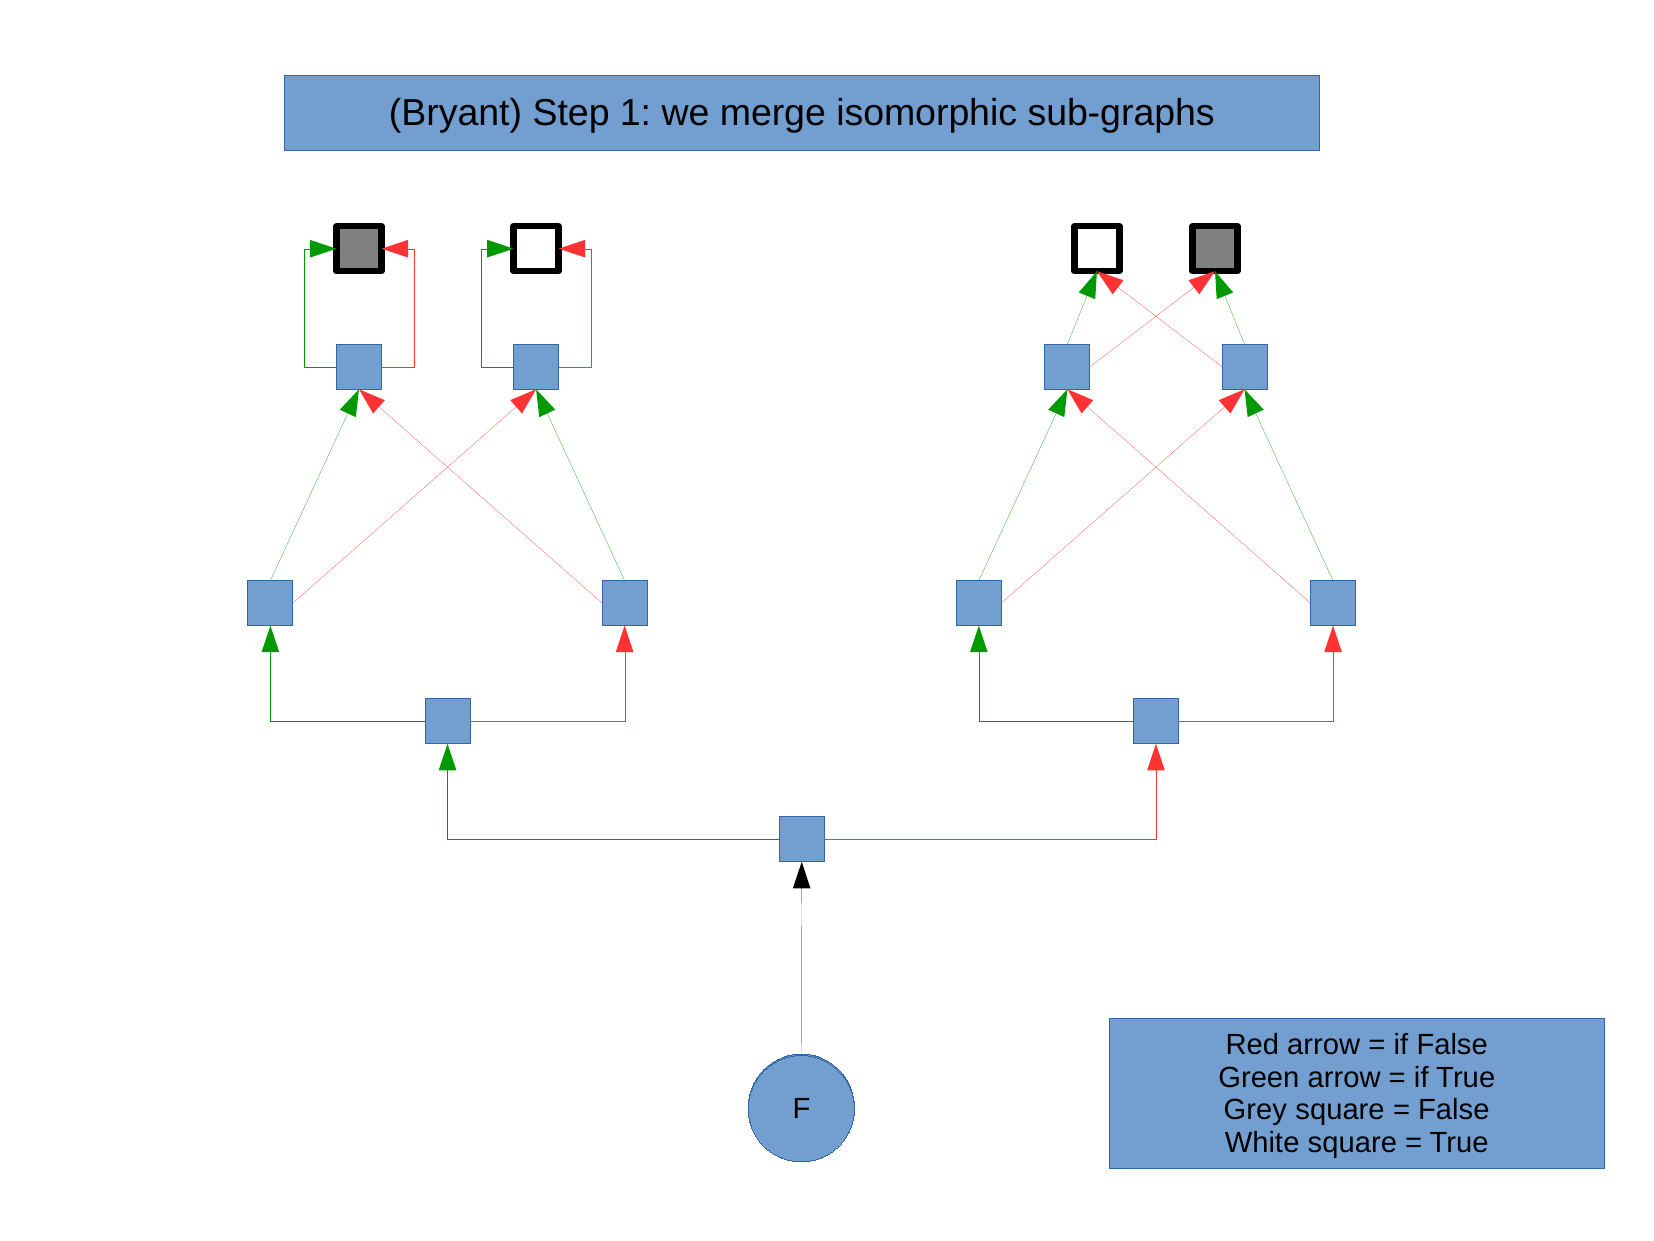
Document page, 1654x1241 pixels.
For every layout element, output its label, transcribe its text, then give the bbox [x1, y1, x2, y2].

text_box [1310, 580, 1356, 626]
text_box [513, 226, 559, 272]
text_box [1044, 344, 1090, 390]
text_box [1074, 226, 1120, 272]
text_box [1133, 698, 1179, 744]
text_box [425, 698, 471, 744]
text_box [602, 580, 648, 626]
text_box [1222, 344, 1268, 390]
text_box [1192, 226, 1238, 272]
text_box [956, 580, 1002, 626]
text_box [247, 580, 293, 626]
text_box [513, 344, 559, 390]
text_box [779, 816, 825, 862]
text_box Red arrow = if False Green arrow = if True Grey square = False White square = True [1109, 1018, 1605, 1169]
text_box F [748, 1055, 855, 1162]
text_box [336, 226, 382, 272]
text_box [336, 344, 382, 390]
text_box (Bryant) Step 1: we merge isomorphic sub-graphs [284, 75, 1320, 151]
